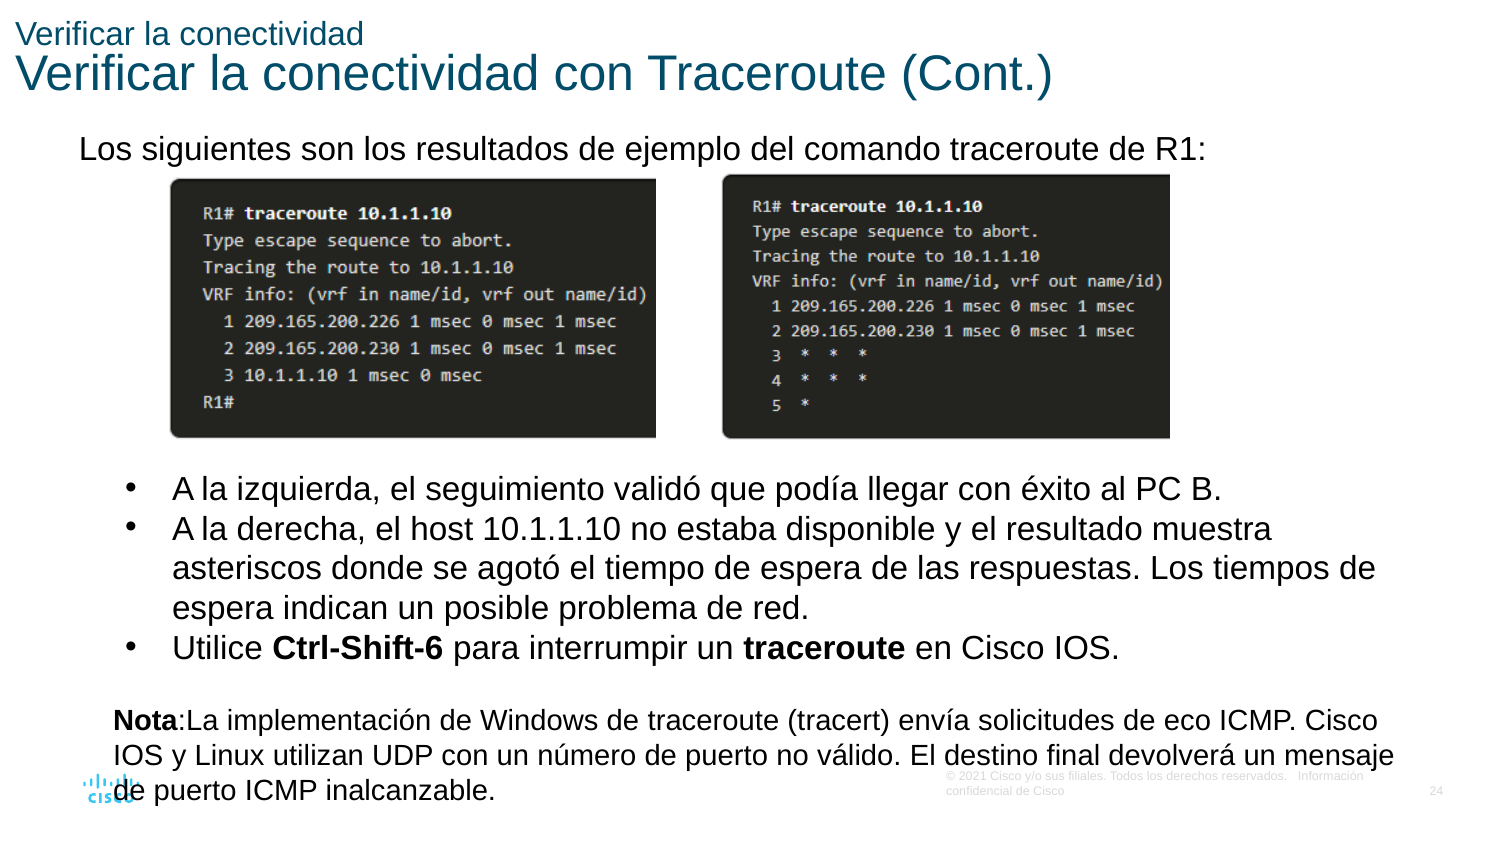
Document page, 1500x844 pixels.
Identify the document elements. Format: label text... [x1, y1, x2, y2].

list Los siguientes son los resultados de ejemplo del comando traceroute de R1: [63, 120, 1500, 172]
picture [719, 171, 1170, 446]
title Verificar la conectividad Verificar la conectividad con Traceroute (Cont.) [0, 0, 1369, 121]
text_box A la izquierda, el seguimiento validó que podía llegar con éxito al PC B. A la derecha, el host 10.1.1.10 no estaba disponible y el resultado muestra asteriscos donde se agotó el tiempo de espera de las respuestas. Los tiempos de espera indican un posible problema de red. Utilice Ctrl-Shift-6 para interrumpir un traceroute en Cisco IOS. Nota:La implementación de Windows de traceroute (tracert) envía solicitudes de eco ICMP. Cisco IOS y Linux utilizan UDP con un número de puerto no válido. El destino final devolverá un mensaje de puerto ICMP inalcanzable. [98, 459, 1414, 844]
picture [164, 171, 656, 446]
